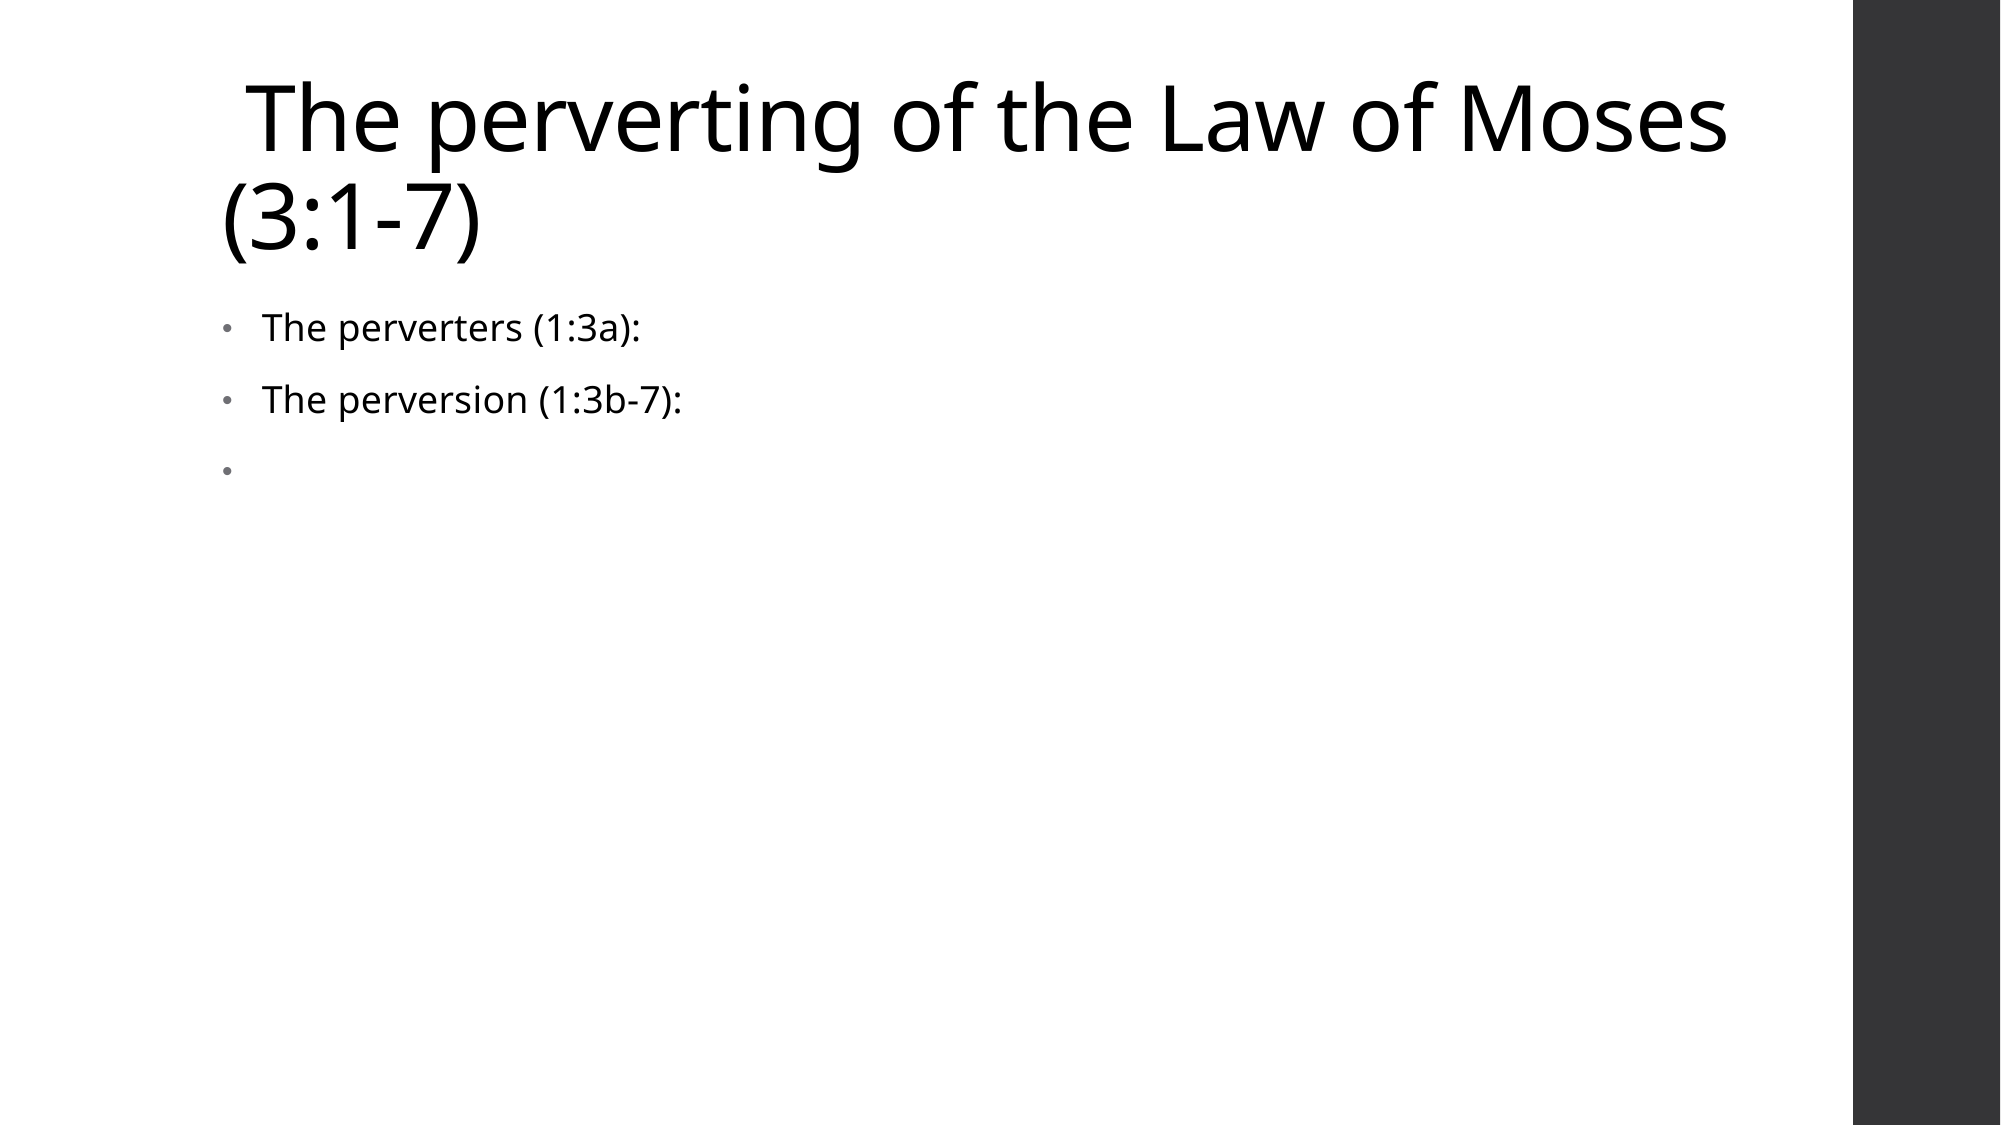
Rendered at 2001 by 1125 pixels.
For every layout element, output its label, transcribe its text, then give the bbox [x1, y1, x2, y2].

title The perverting of the Law of Moses (3:1-7) [206, 60, 1797, 278]
list The perverters (1:3a): The perversion (1:3b-7): [206, 299, 1617, 1014]
